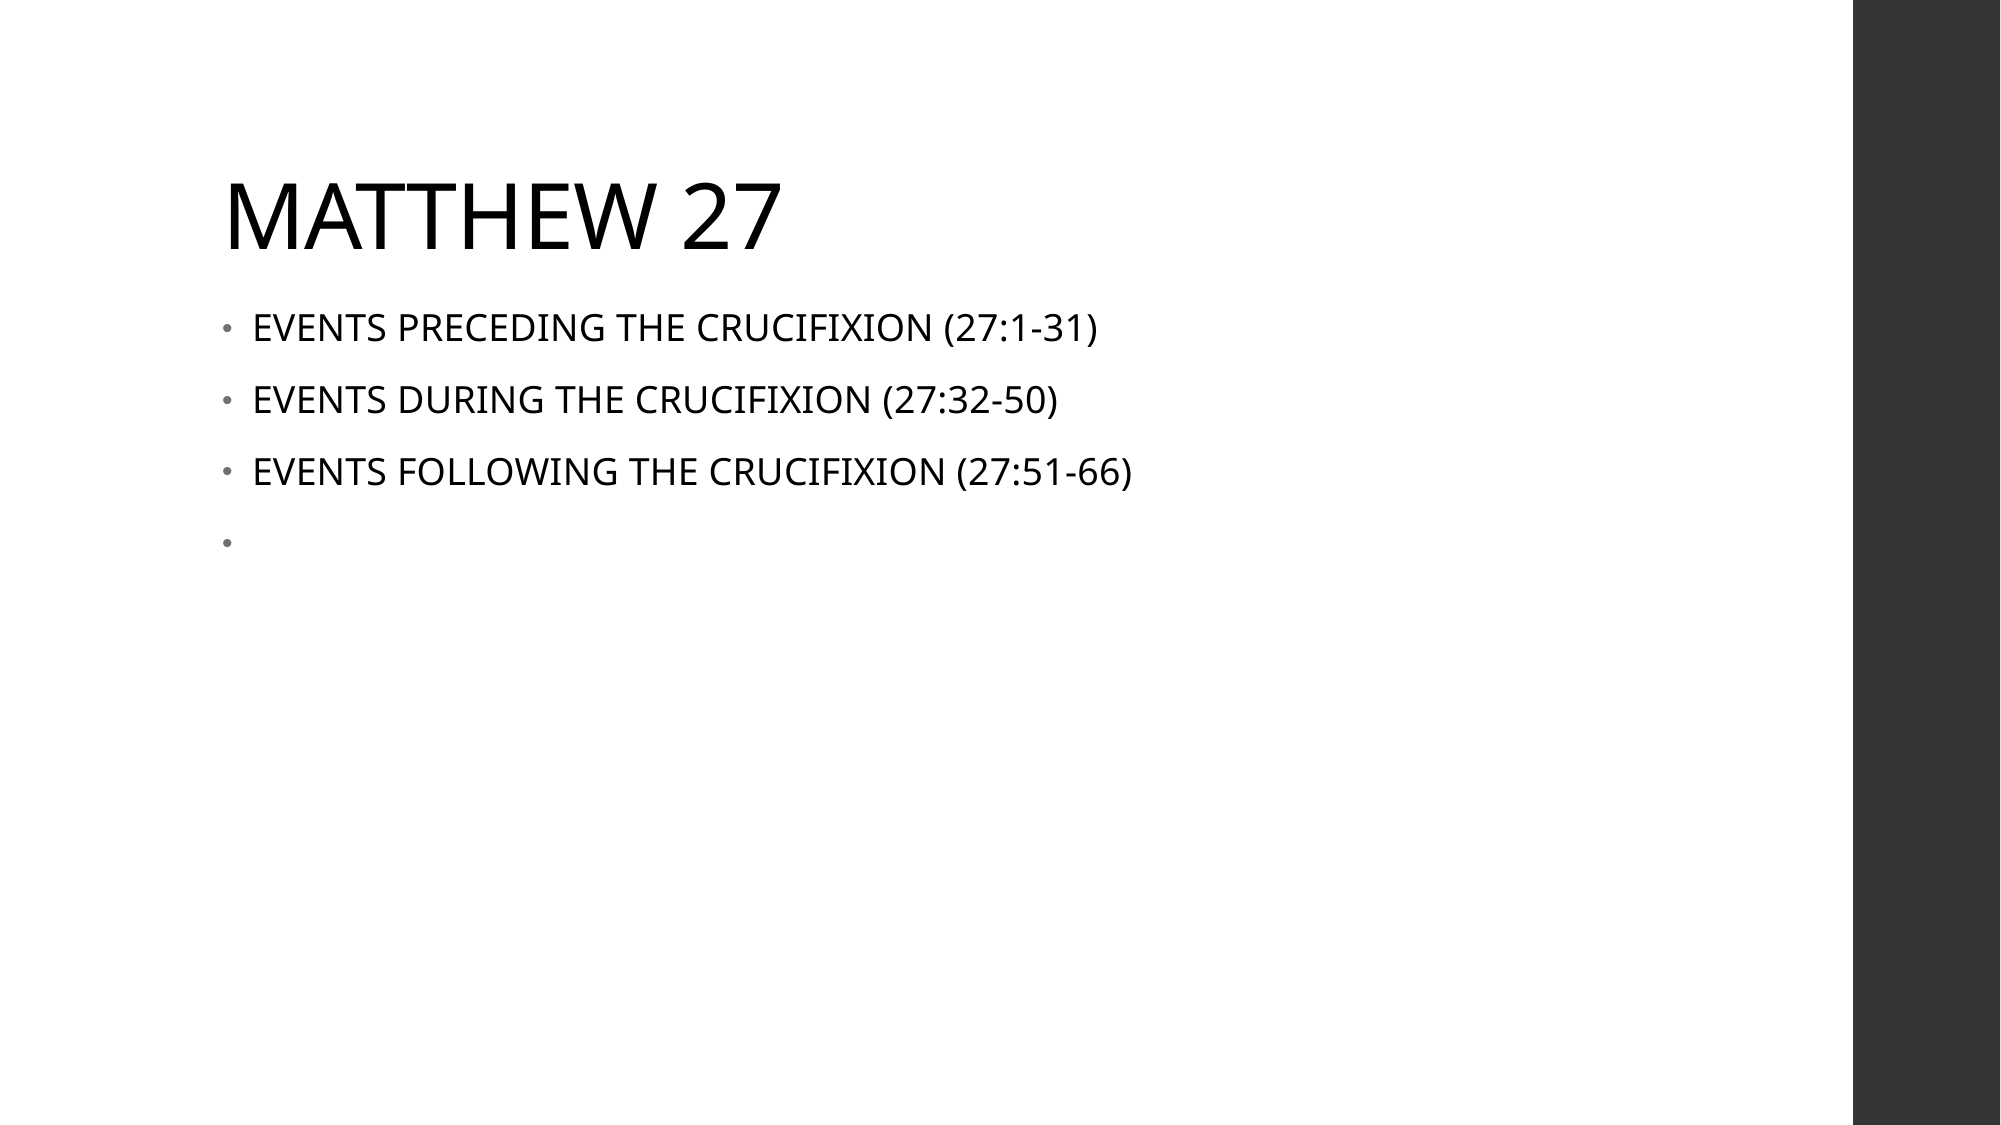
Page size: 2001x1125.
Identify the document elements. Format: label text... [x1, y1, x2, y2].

title MATTHEW 27 [206, 60, 1797, 278]
list EVENTS PRECEDING THE CRUCIFIXION (27:1-31) EVENTS DURING THE CRUCIFIXION (27:32-50) EVENTS FOLLOWING THE CRUCIFIXION (27:51-66) [206, 299, 1617, 1014]
